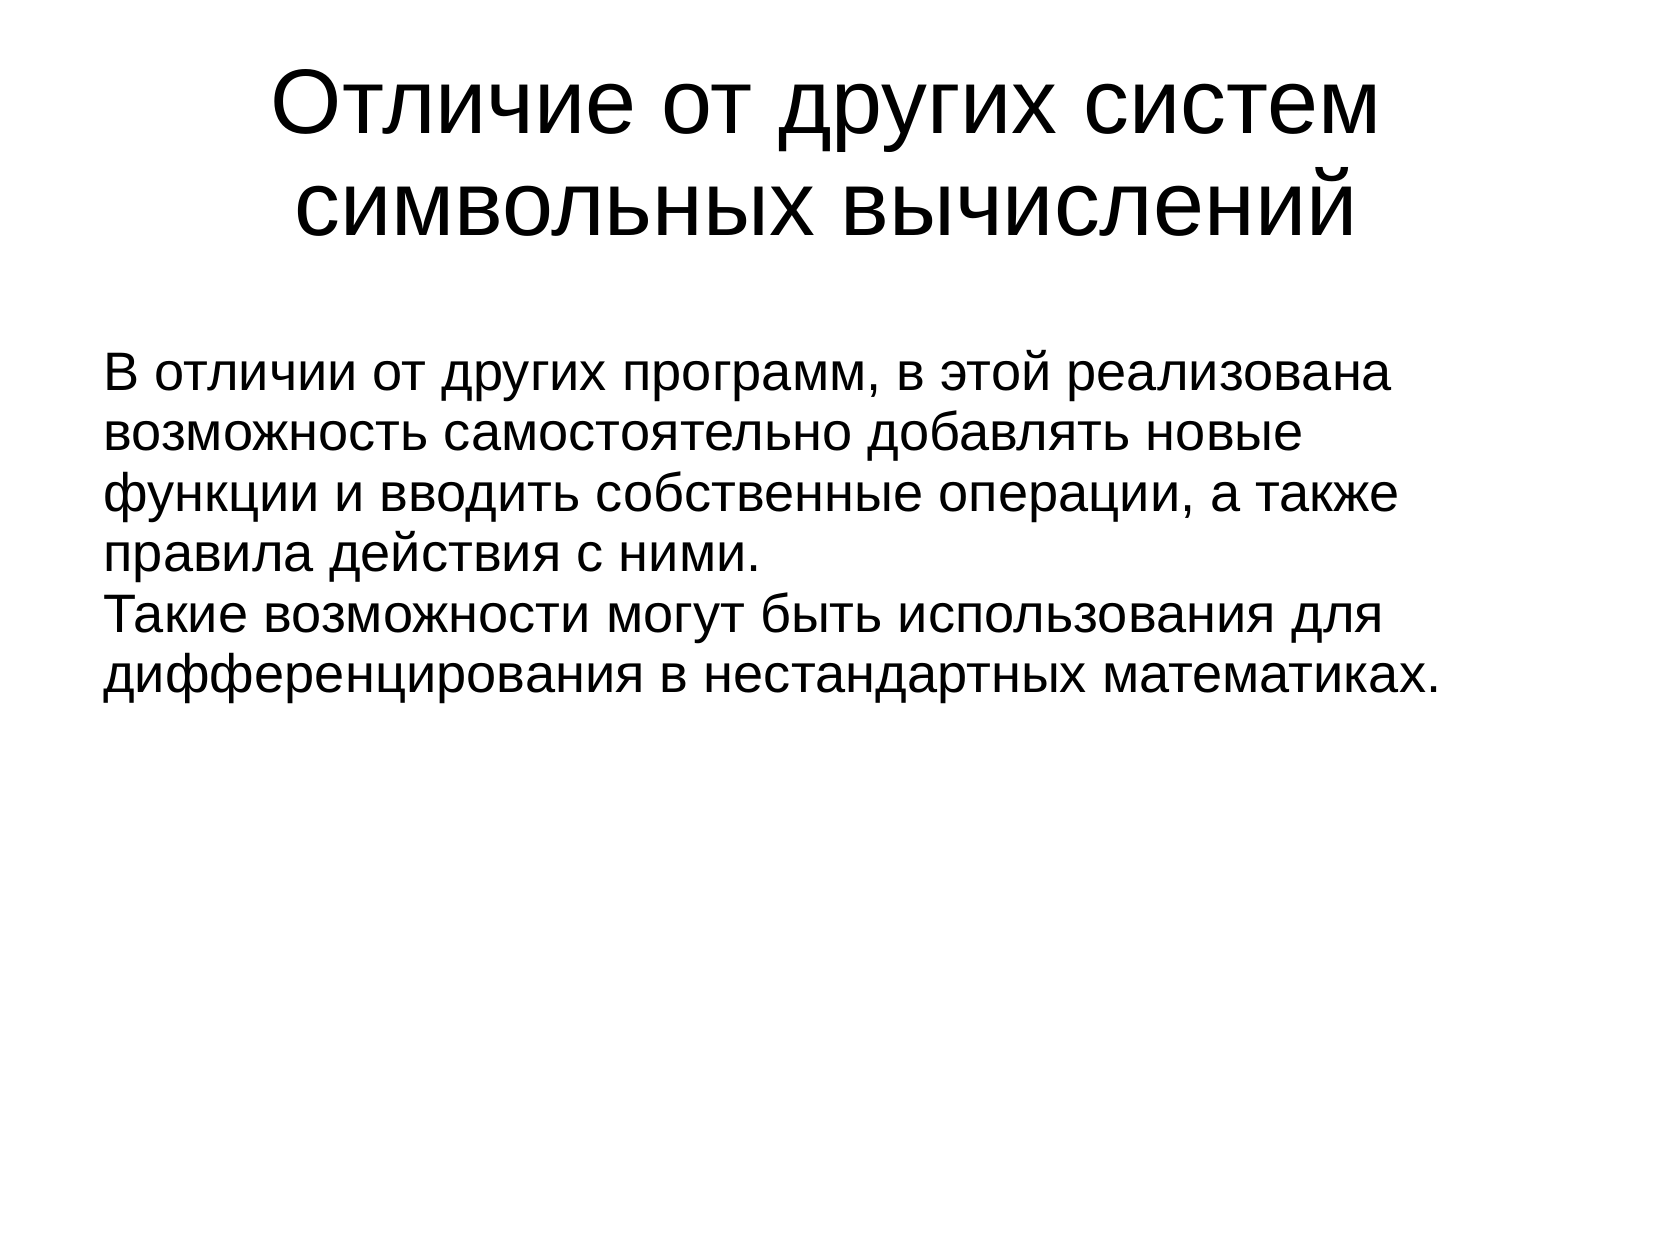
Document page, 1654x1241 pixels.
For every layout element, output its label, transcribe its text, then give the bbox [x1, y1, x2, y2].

text_box В отличии от других программ, в этой реализована возможность самостоятельно добавлять новые функции и вводить собственные операции, а также правила действия с ними. Такие возможности могут быть использования для дифференцирования в нестандартных математиках. [88, 333, 1506, 712]
title Отличие от других систем символьных вычислений [82, 50, 1571, 256]
